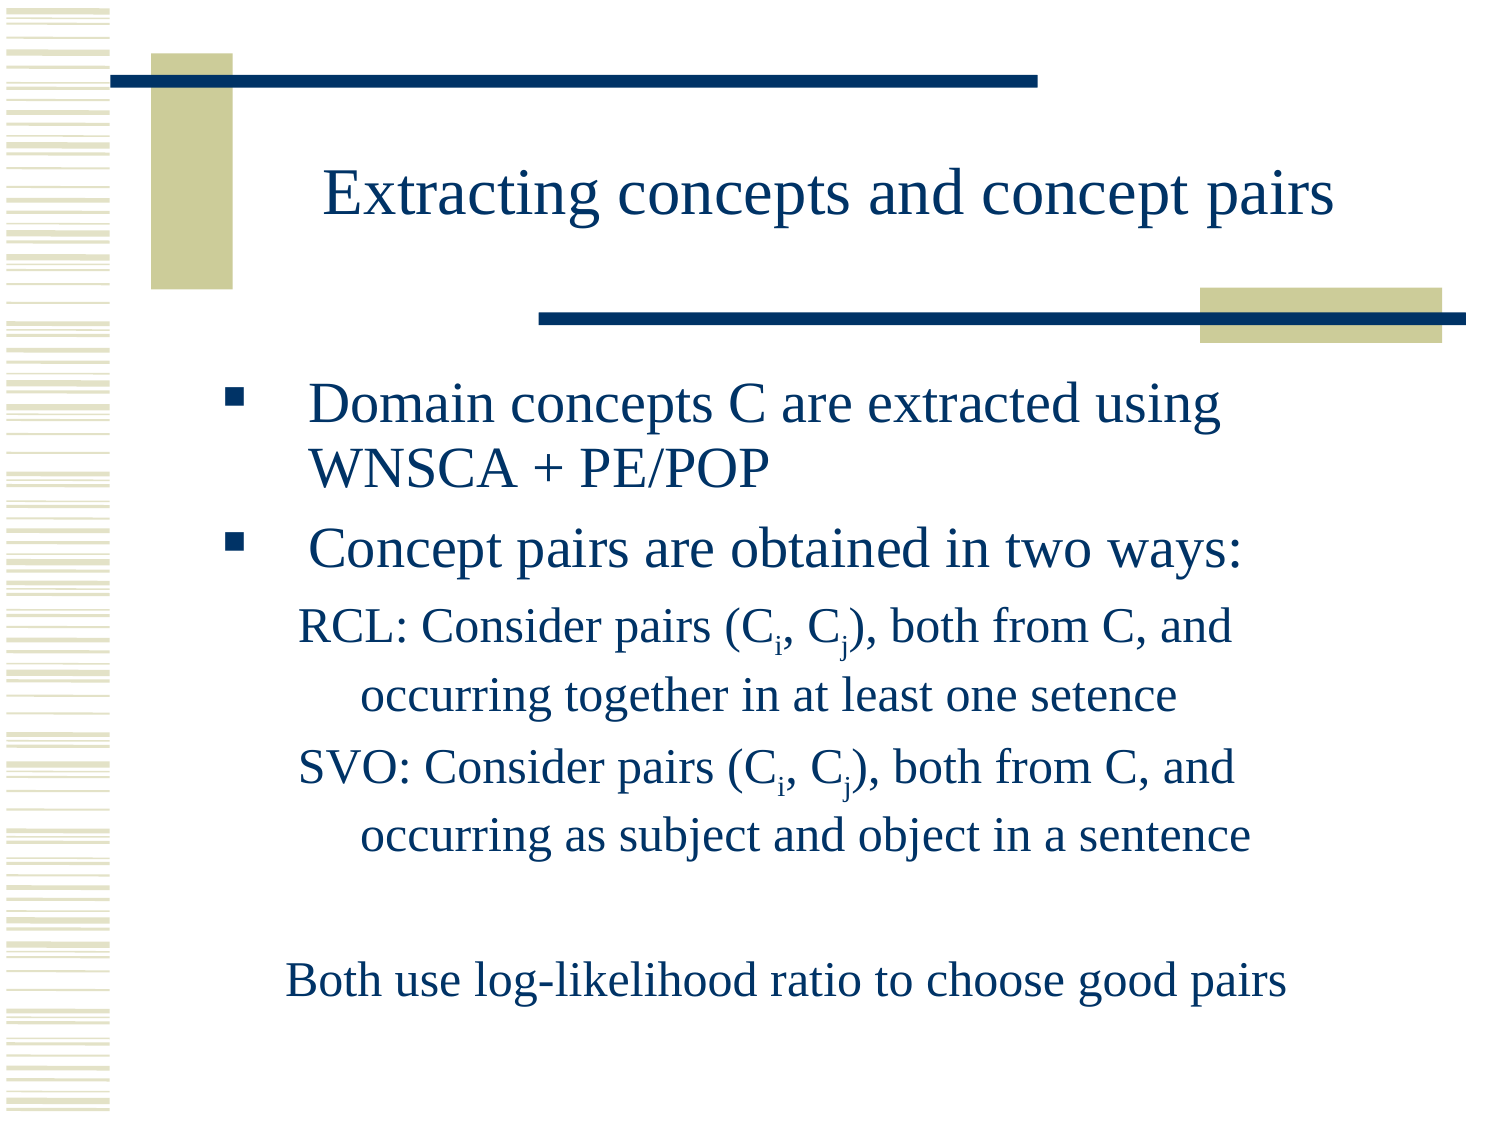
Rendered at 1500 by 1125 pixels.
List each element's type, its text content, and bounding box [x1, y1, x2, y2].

chart [740, 545, 760, 580]
title Extracting concepts and concept pairs [225, 86, 1436, 301]
list Domain concepts C are extracted using WNSCA + PE/POP Concept pairs are obtained in two ways: RCL: Consider pairs (Ci, Cj), both from C, and occurring together in at least one setence SVO: Consider pairs (Ci, Cj), both from C, and occurring as subject and object in a sentence Both use log-likelihood ratio to choose good pairs [132, 363, 1439, 1015]
